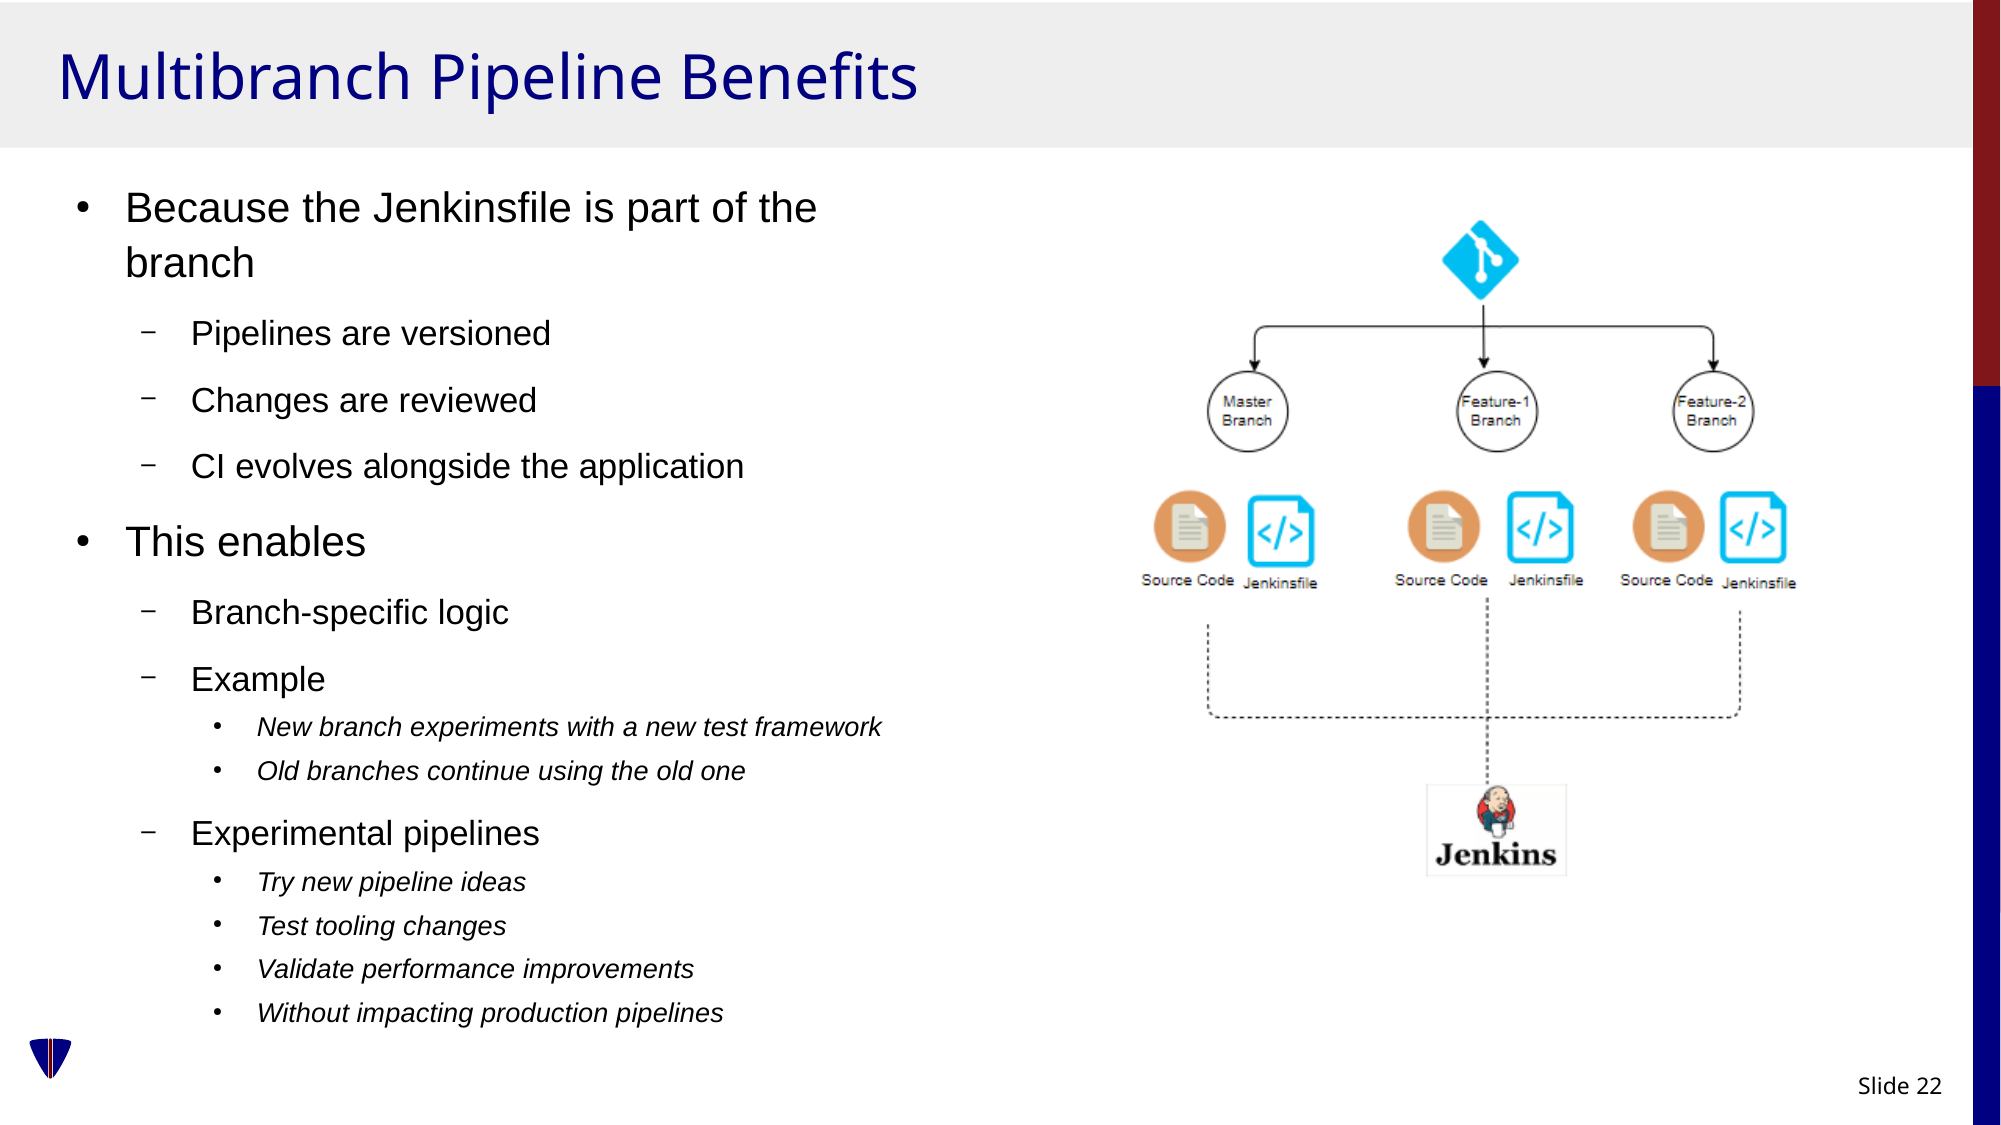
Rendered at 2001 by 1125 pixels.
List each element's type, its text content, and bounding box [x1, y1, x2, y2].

title Multibranch Pipeline Benefits [0, 2, 1973, 148]
picture [1137, 213, 1802, 886]
list Because the Jenkinsfile is part of the branch Pipelines are versioned Changes are reviewed CI evolves alongside the application This enables Branch-specific logic Example New branch experiments with a new test framework Old branches continue using the old one Experimental pipelines Try new pipeline ideas Test tooling changes Validate performance improvements Without impacting production pipelines [59, 177, 945, 1034]
